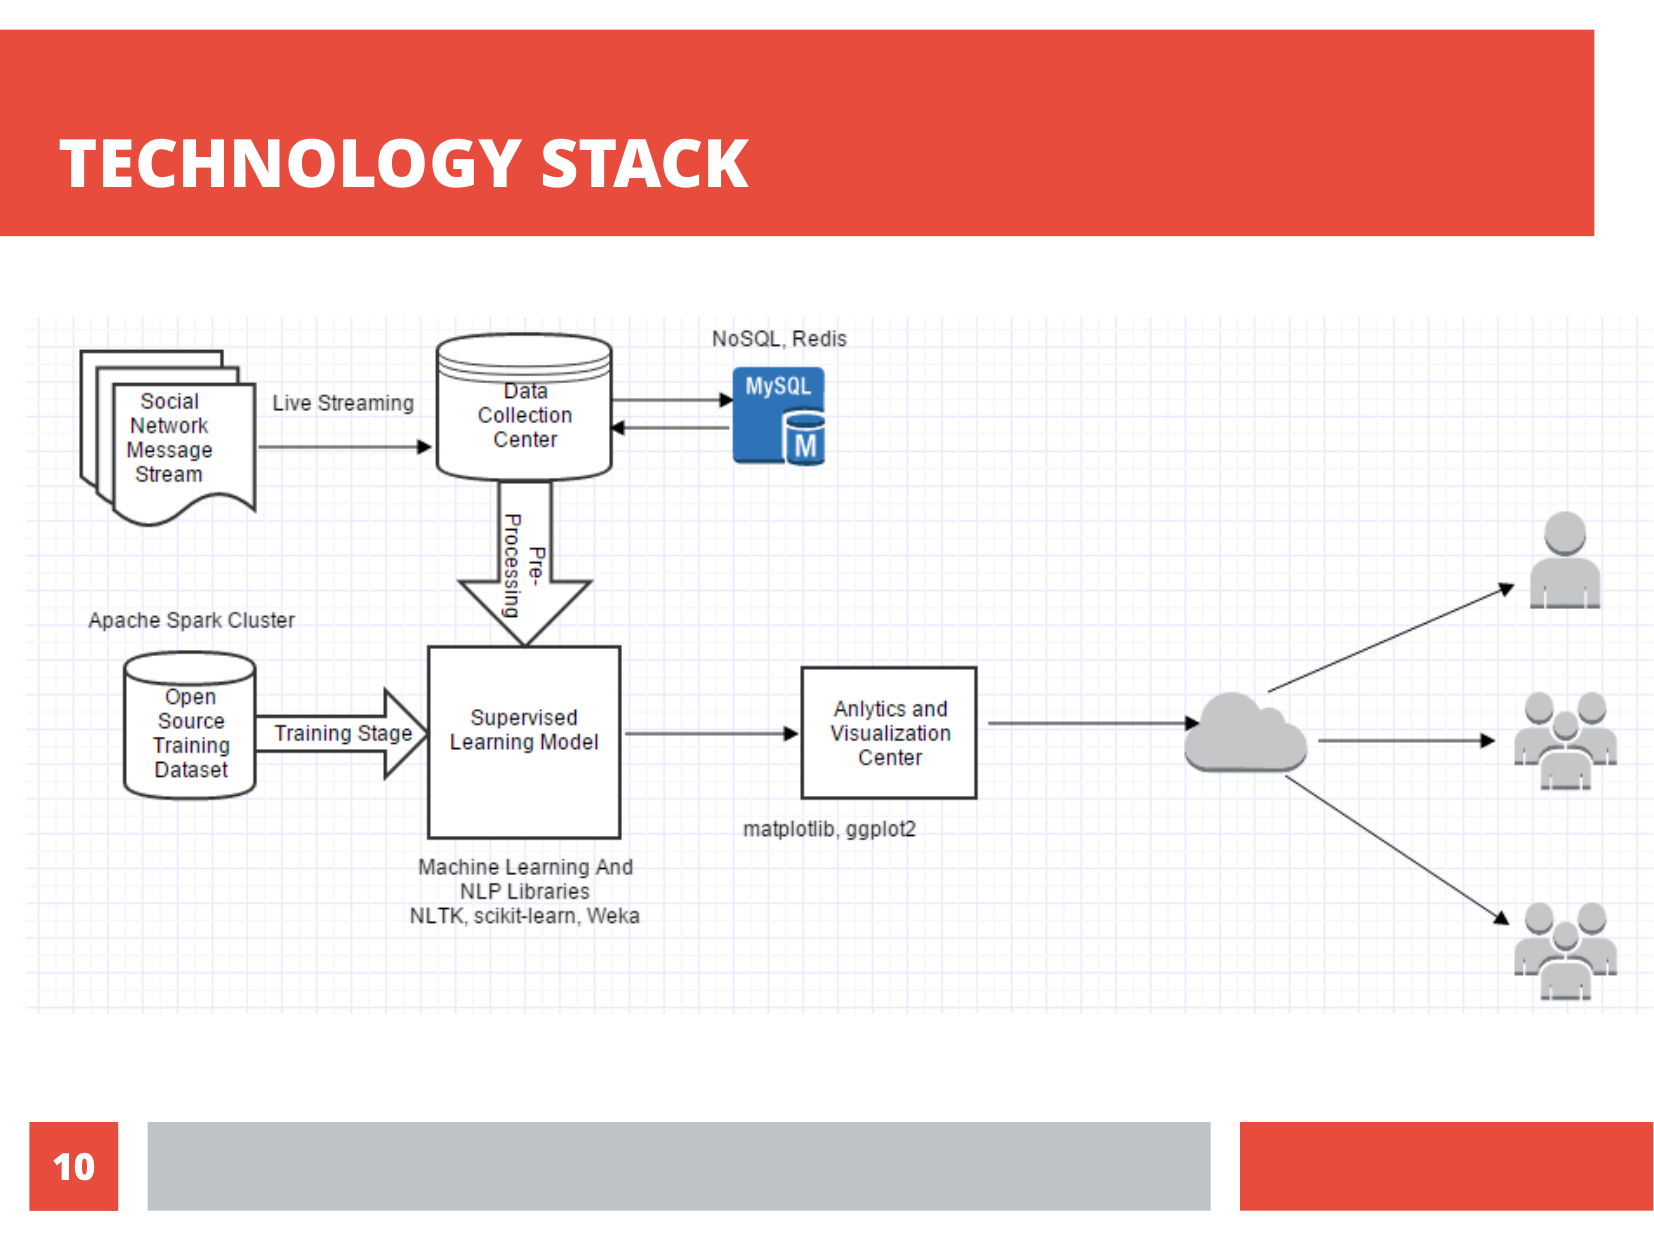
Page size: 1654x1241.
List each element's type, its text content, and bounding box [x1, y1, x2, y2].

picture [26, 317, 1654, 1014]
title TECHNOLOGY STACK [59, 59, 1595, 207]
